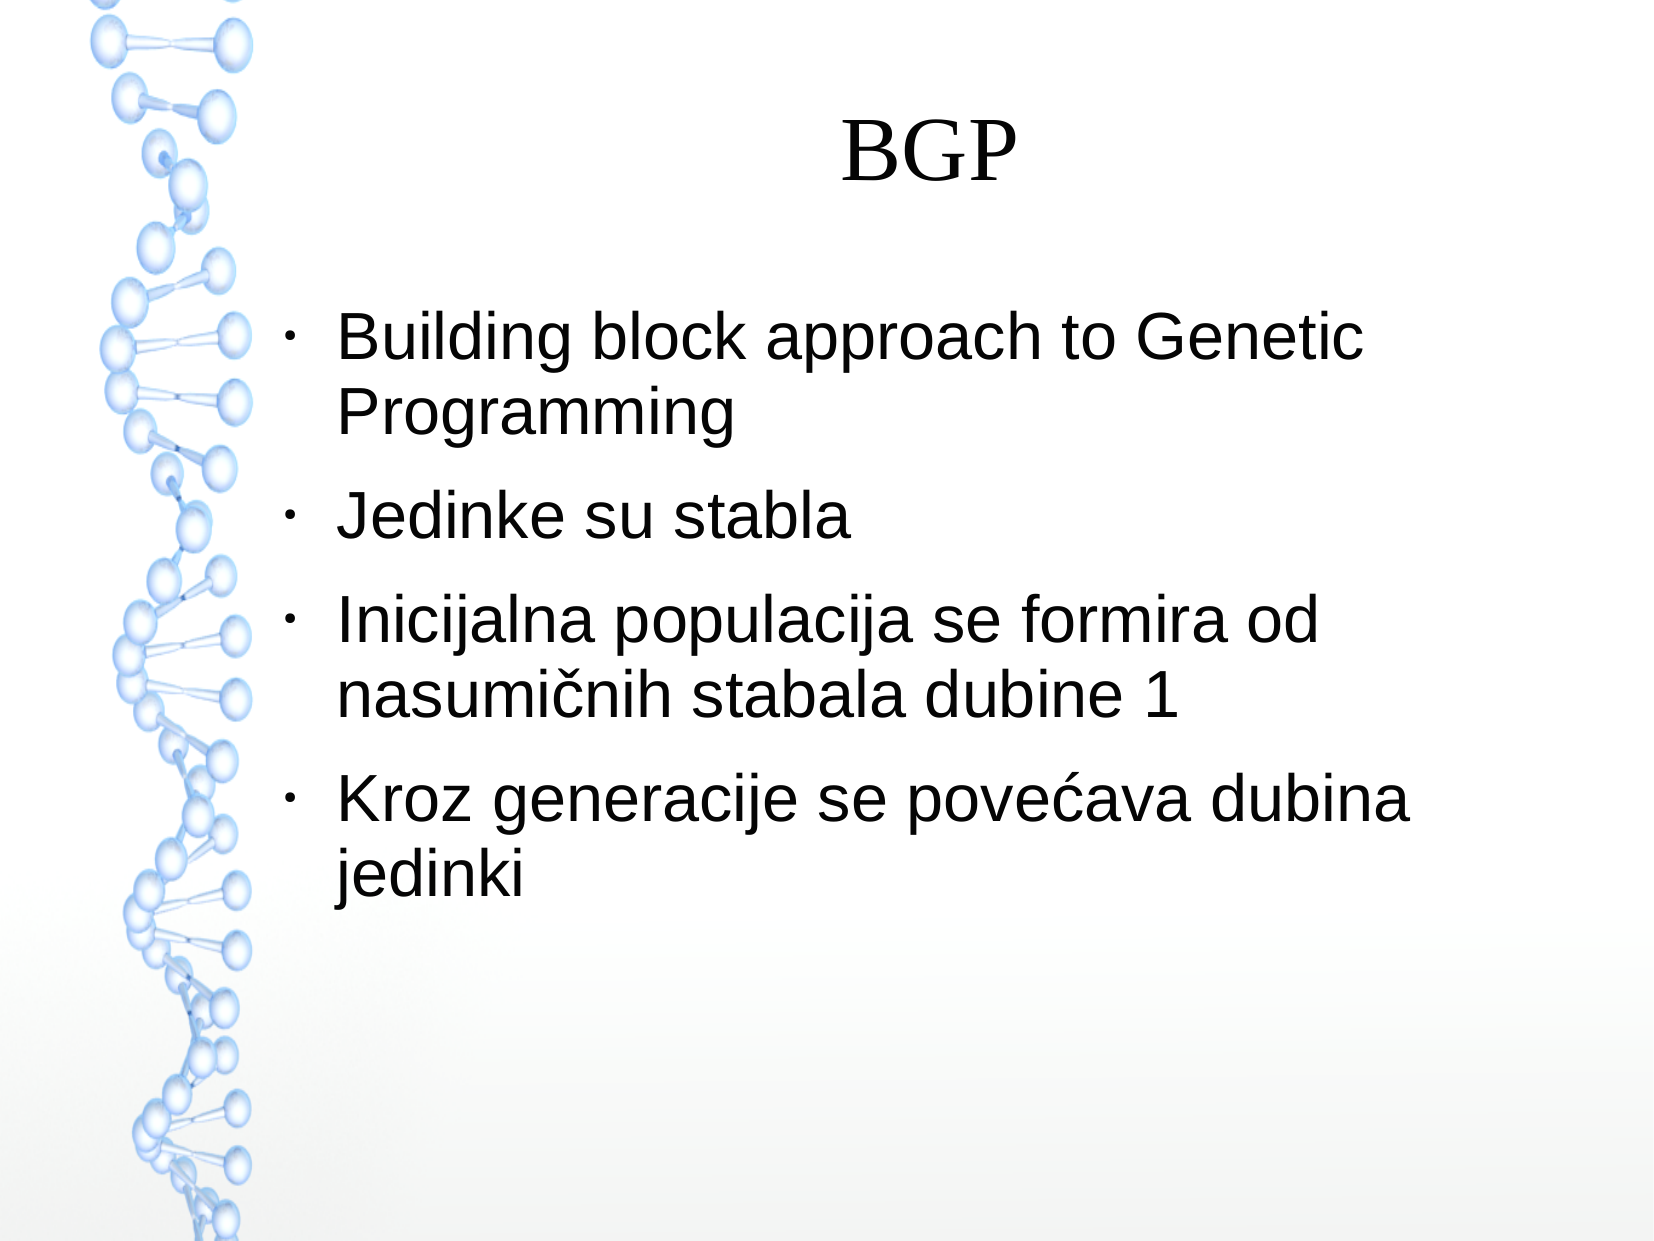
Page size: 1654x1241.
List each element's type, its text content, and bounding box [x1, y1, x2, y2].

title BGP [265, 47, 1595, 252]
picture [0, 0, 1654, 1241]
list Building block approach to Genetic Programming Jedinke su stabla Inicijalna populacija se formira od nasumičnih stabala dubine 1 Kroz generacije se povećava dubina jedinki [265, 299, 1595, 1019]
